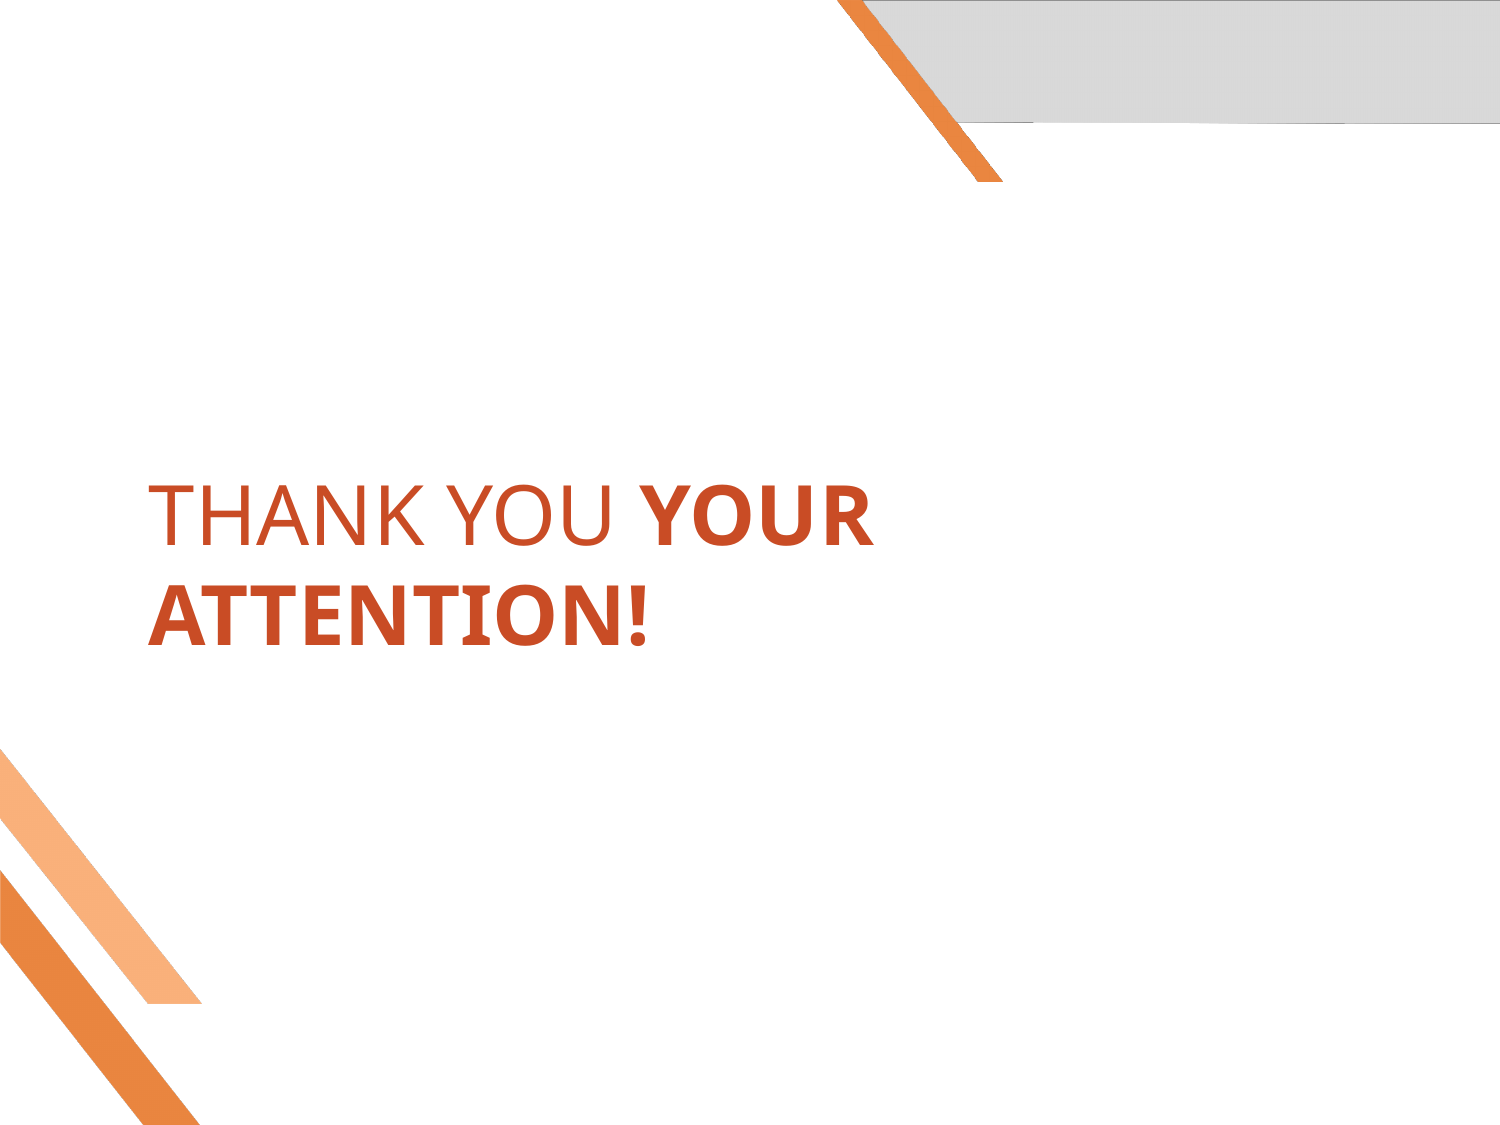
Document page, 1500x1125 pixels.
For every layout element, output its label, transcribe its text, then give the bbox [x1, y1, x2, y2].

picture [0, 745, 202, 1125]
picture [837, 0, 1500, 182]
text_box THANK YOU YOUR ATTENTION! [118, 472, 1382, 653]
